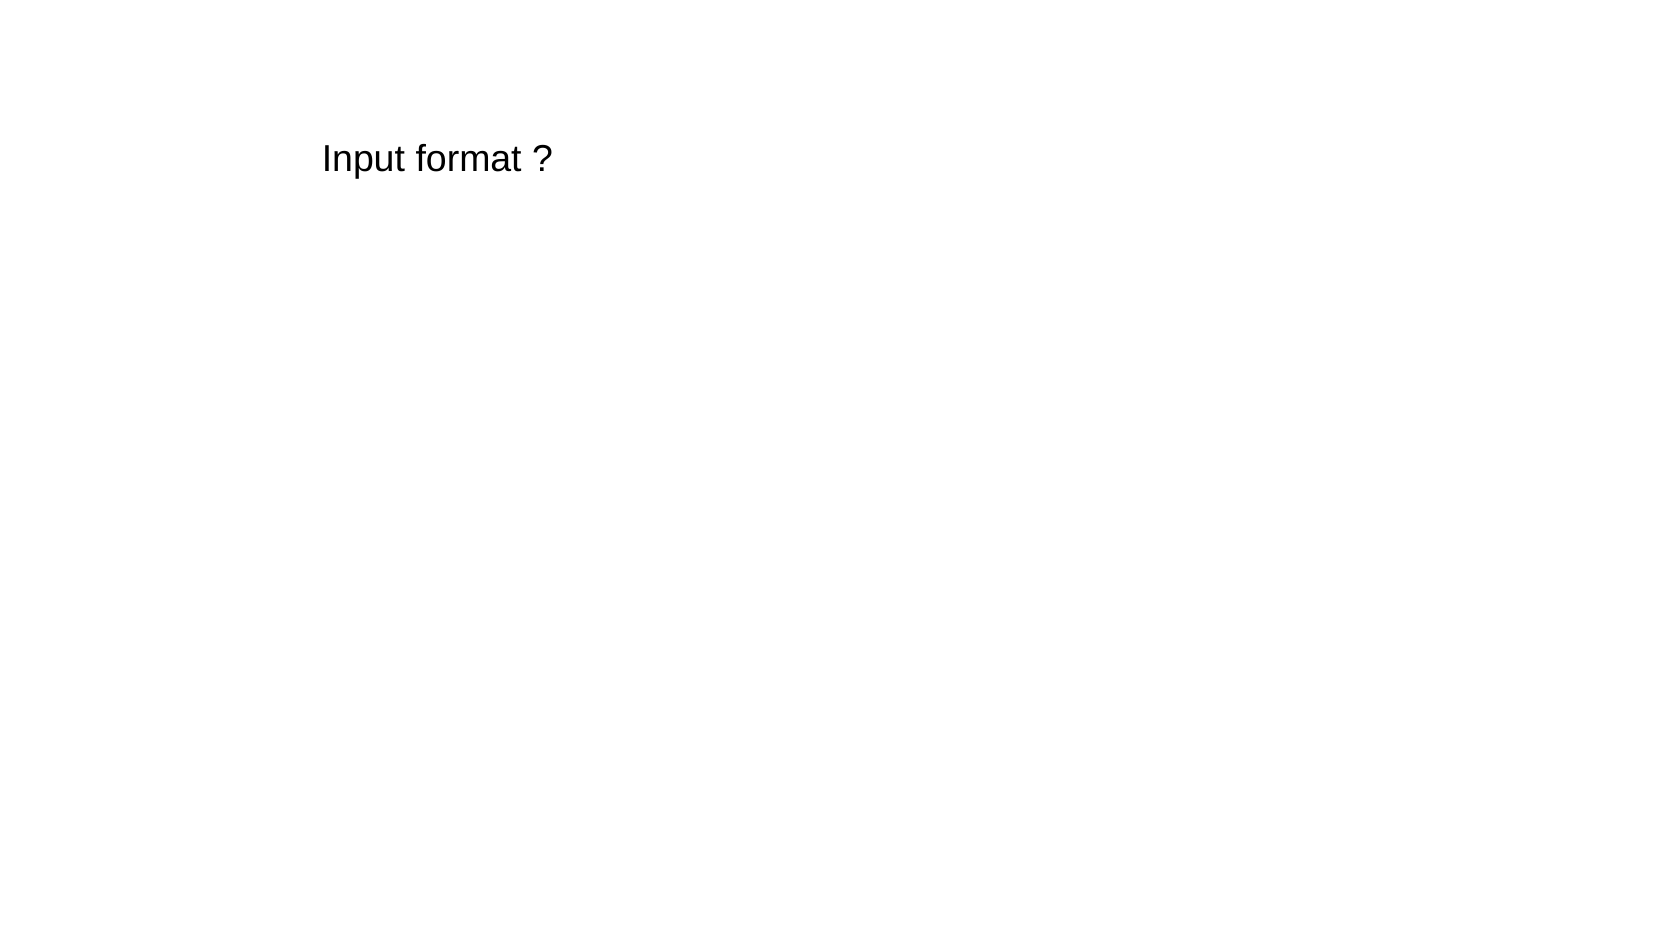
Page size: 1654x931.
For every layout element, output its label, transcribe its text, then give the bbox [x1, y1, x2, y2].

text_box Input format ? [307, 129, 827, 187]
